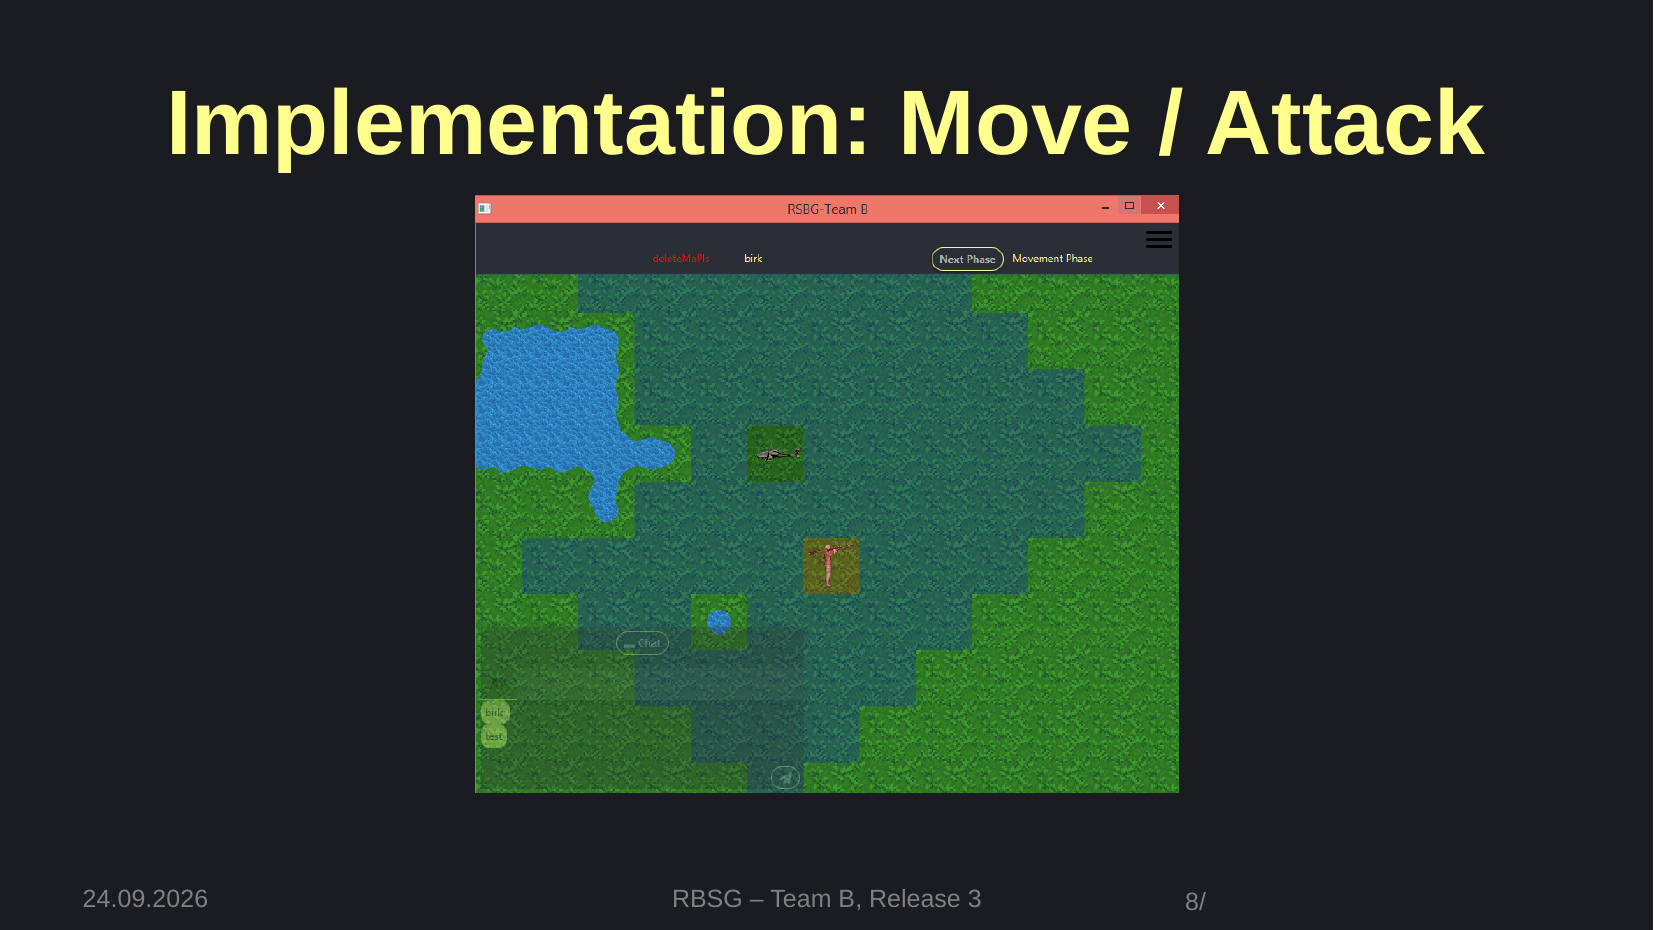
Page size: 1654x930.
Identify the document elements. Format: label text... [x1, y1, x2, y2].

picture [475, 195, 1179, 793]
text_box / [1185, 885, 1571, 912]
title Implementation: Move / Attack [82, 61, 1571, 173]
text_box 13.08.2019 [82, 882, 468, 912]
text_box RBSG – Team B, Release 3 [565, 882, 1090, 912]
